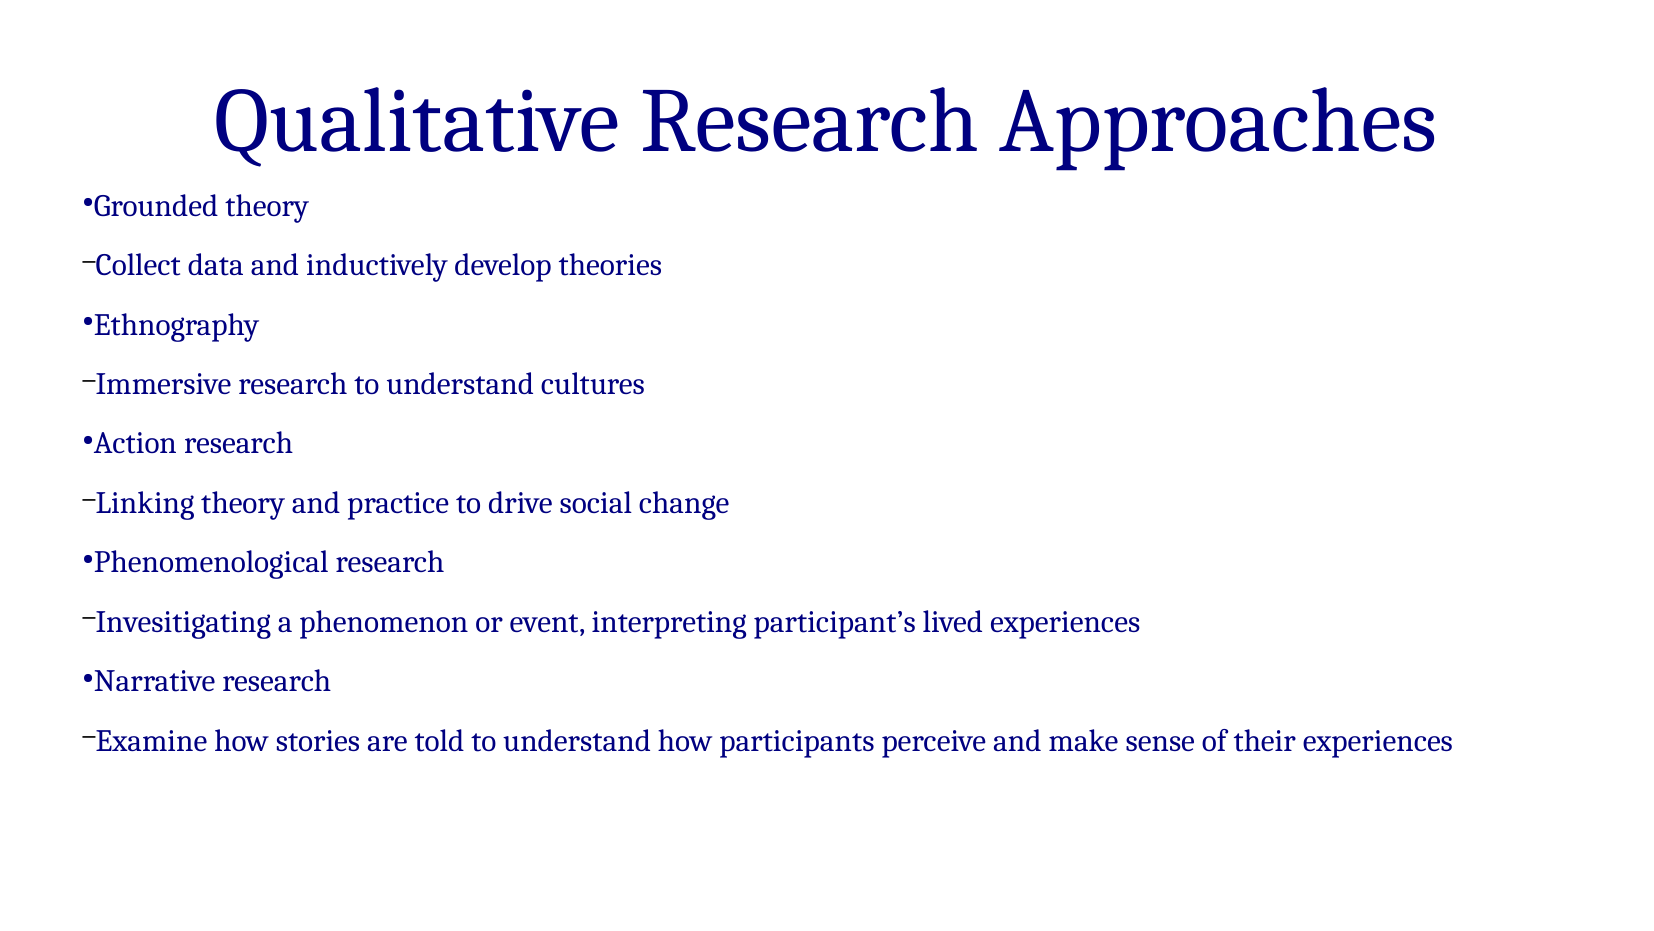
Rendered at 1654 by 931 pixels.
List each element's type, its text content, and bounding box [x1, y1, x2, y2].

list Grounded theory Collect data and inductively develop theories Ethnography Immersive research to understand cultures Action research Linking theory and practice to drive social change Phenomenological research Invesitigating a phenomenon or event, interpreting participant’s lived experiences Narrative research Examine how stories are told to understand how participants perceive and make sense of their experiences [82, 192, 1571, 849]
title Qualitative Research Approaches [82, 37, 1571, 192]
